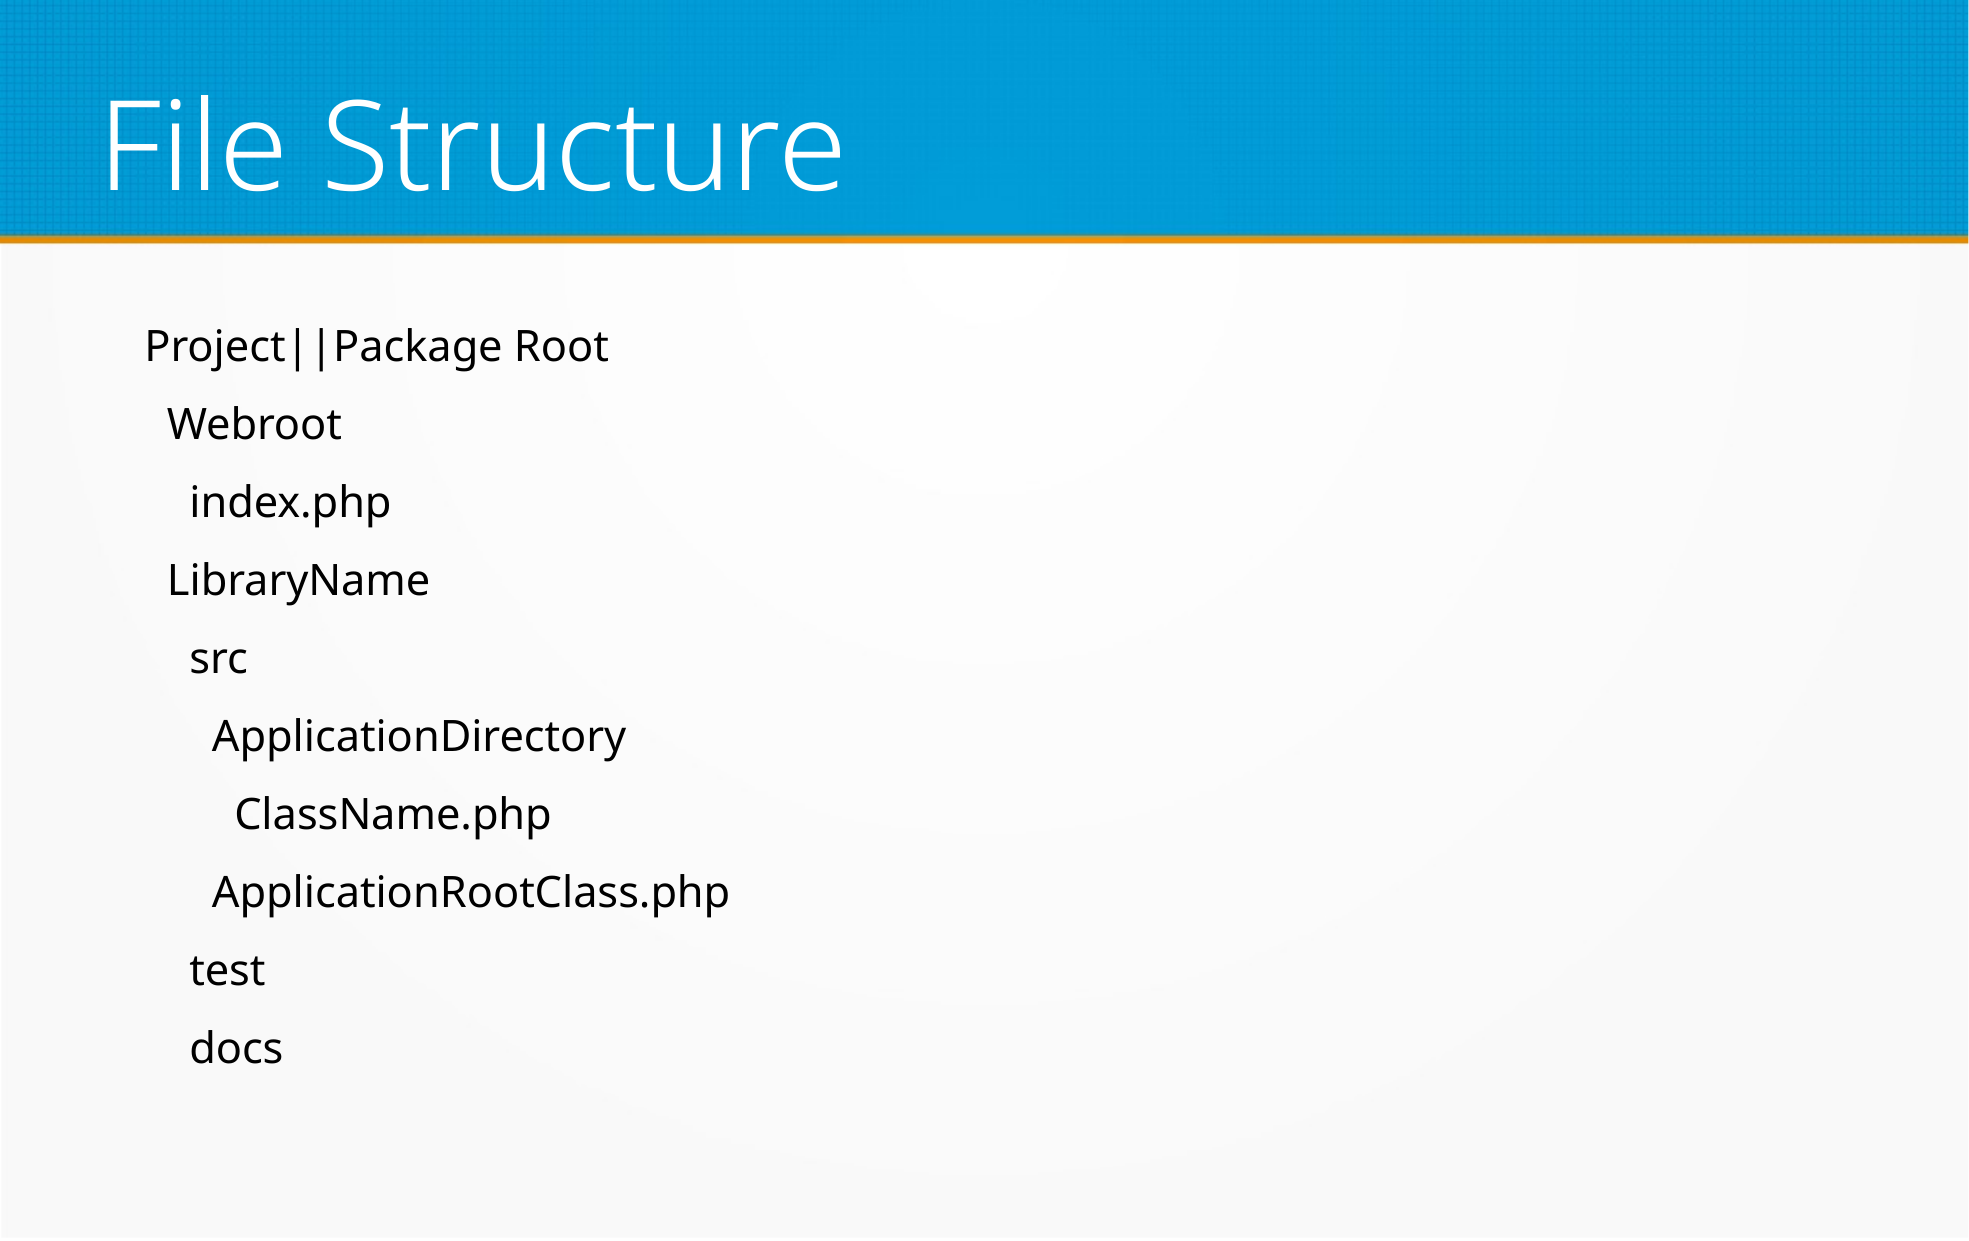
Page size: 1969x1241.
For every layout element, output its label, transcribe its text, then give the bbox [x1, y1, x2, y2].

title File Structure [98, 19, 1870, 227]
list Project||Package Root Webroot index.php LibraryName src ApplicationDirectory ClassName.php ApplicationRootClass.php test docs [98, 315, 1861, 1081]
picture [0, 233, 1969, 1241]
